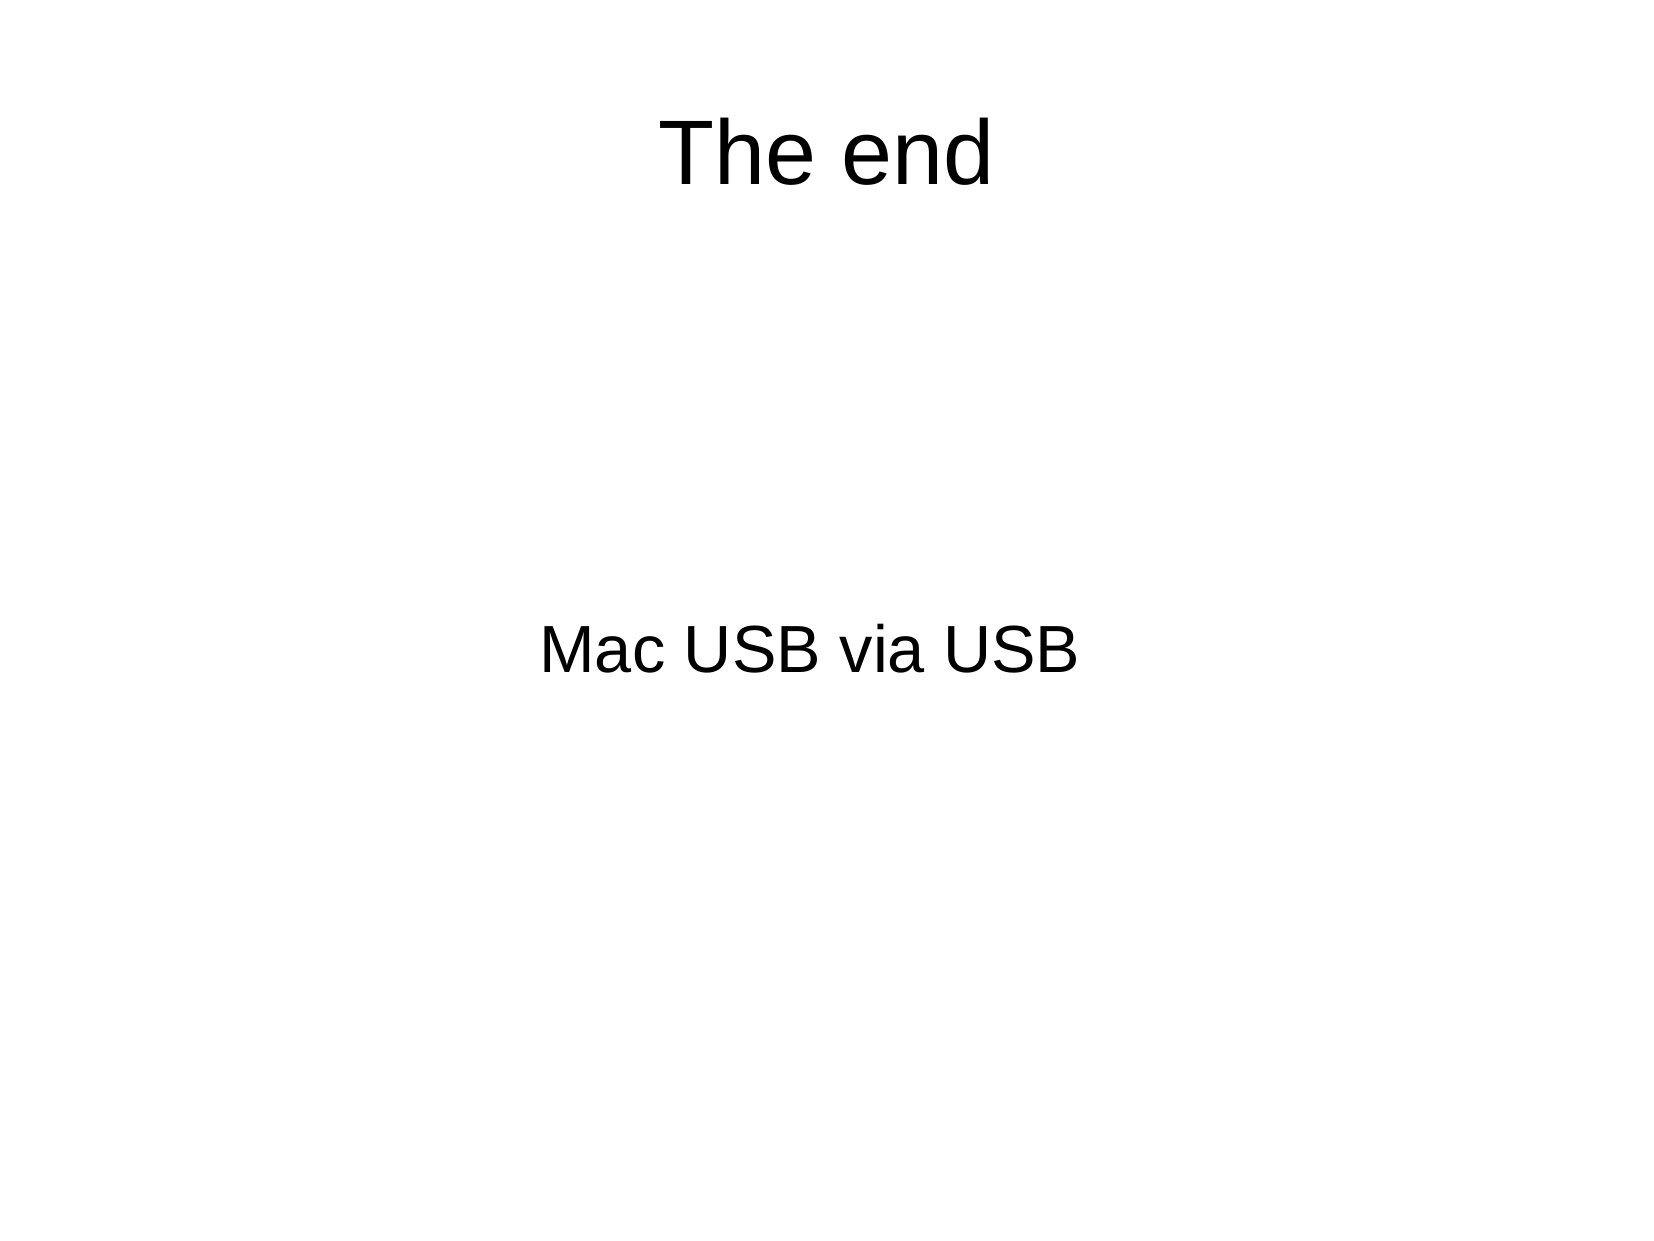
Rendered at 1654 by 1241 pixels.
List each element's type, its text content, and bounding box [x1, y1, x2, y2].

subtitle Mac USB via USB [82, 290, 1538, 1010]
title The end [82, 49, 1571, 257]
